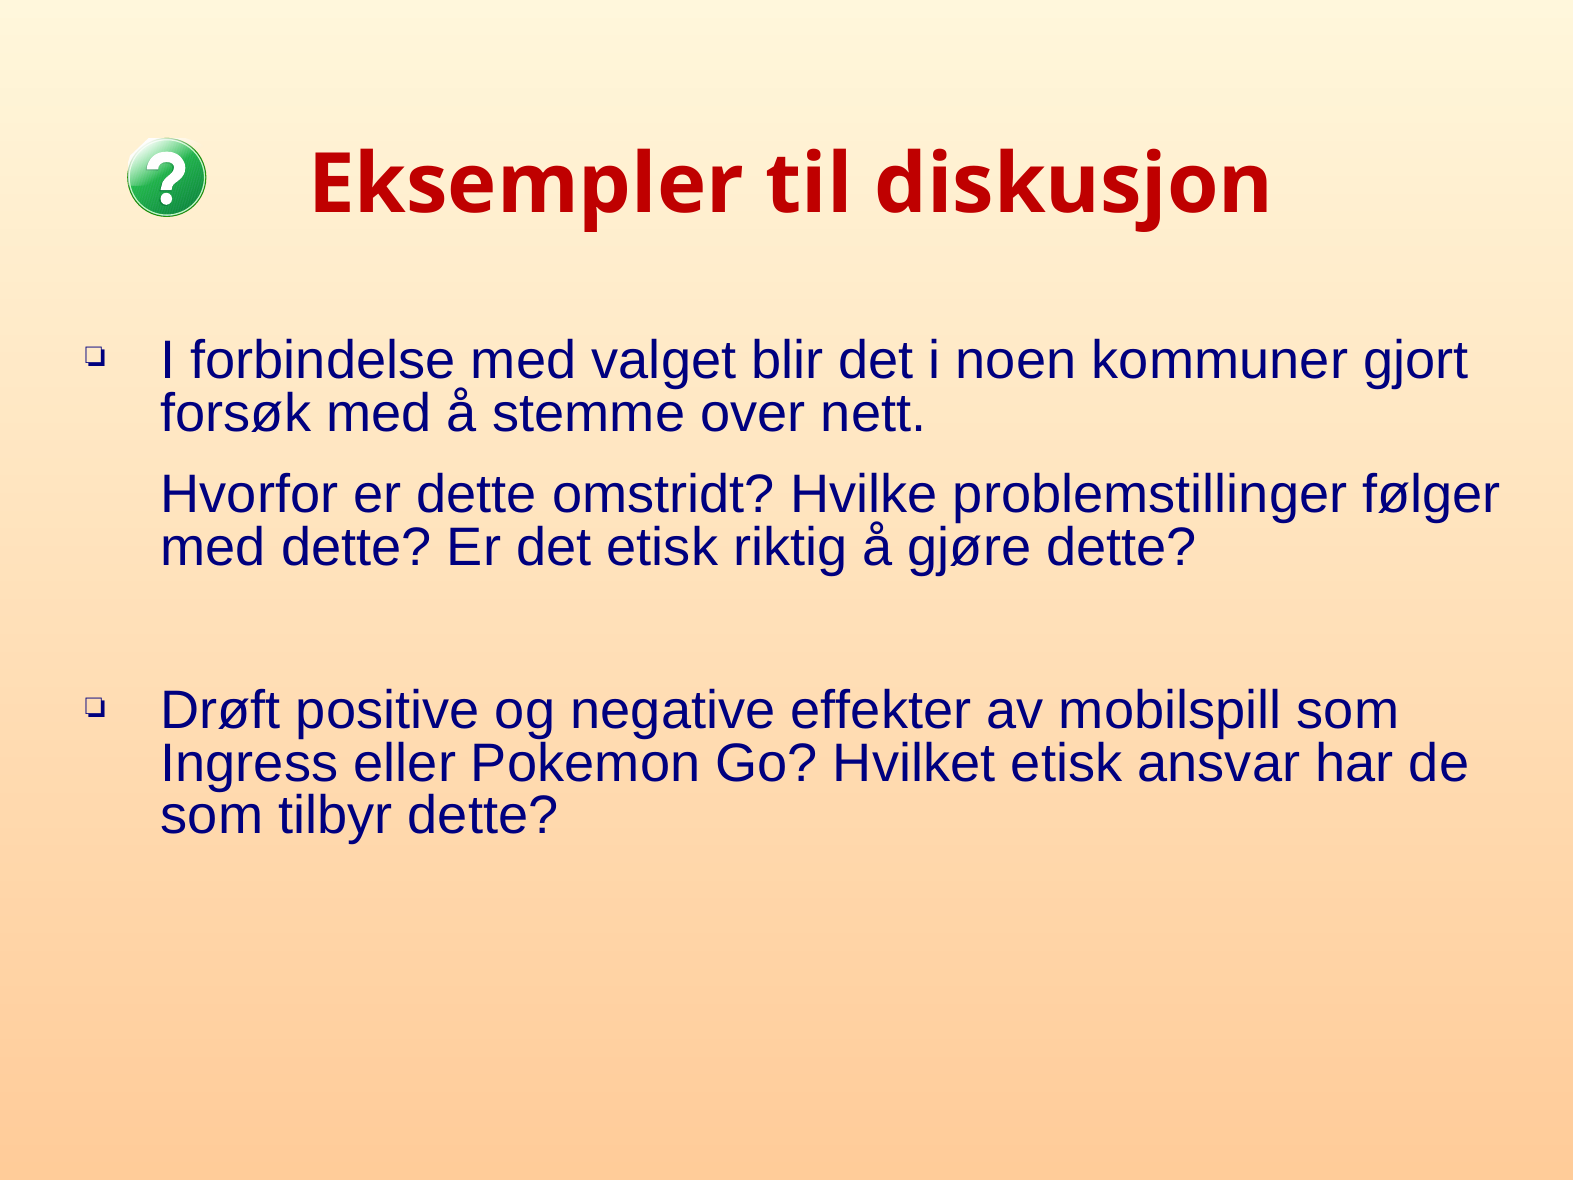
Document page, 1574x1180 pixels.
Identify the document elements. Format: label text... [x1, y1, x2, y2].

list I forbindelse med valget blir det i noen kommuner gjort forsøk med å stemme over nett. Hvorfor er dette omstridt? Hvilke problemstillinger følger med dette? Er det etisk riktig å gjøre dette? Drøft positive og negative effekter av mobilspill som Ingress eller Pokemon Go? Hvilket etisk ansvar har de som tilbyr dette? [85, 336, 1539, 1170]
title Eksempler til diskusjon [39, 54, 1543, 309]
picture [111, 119, 225, 233]
